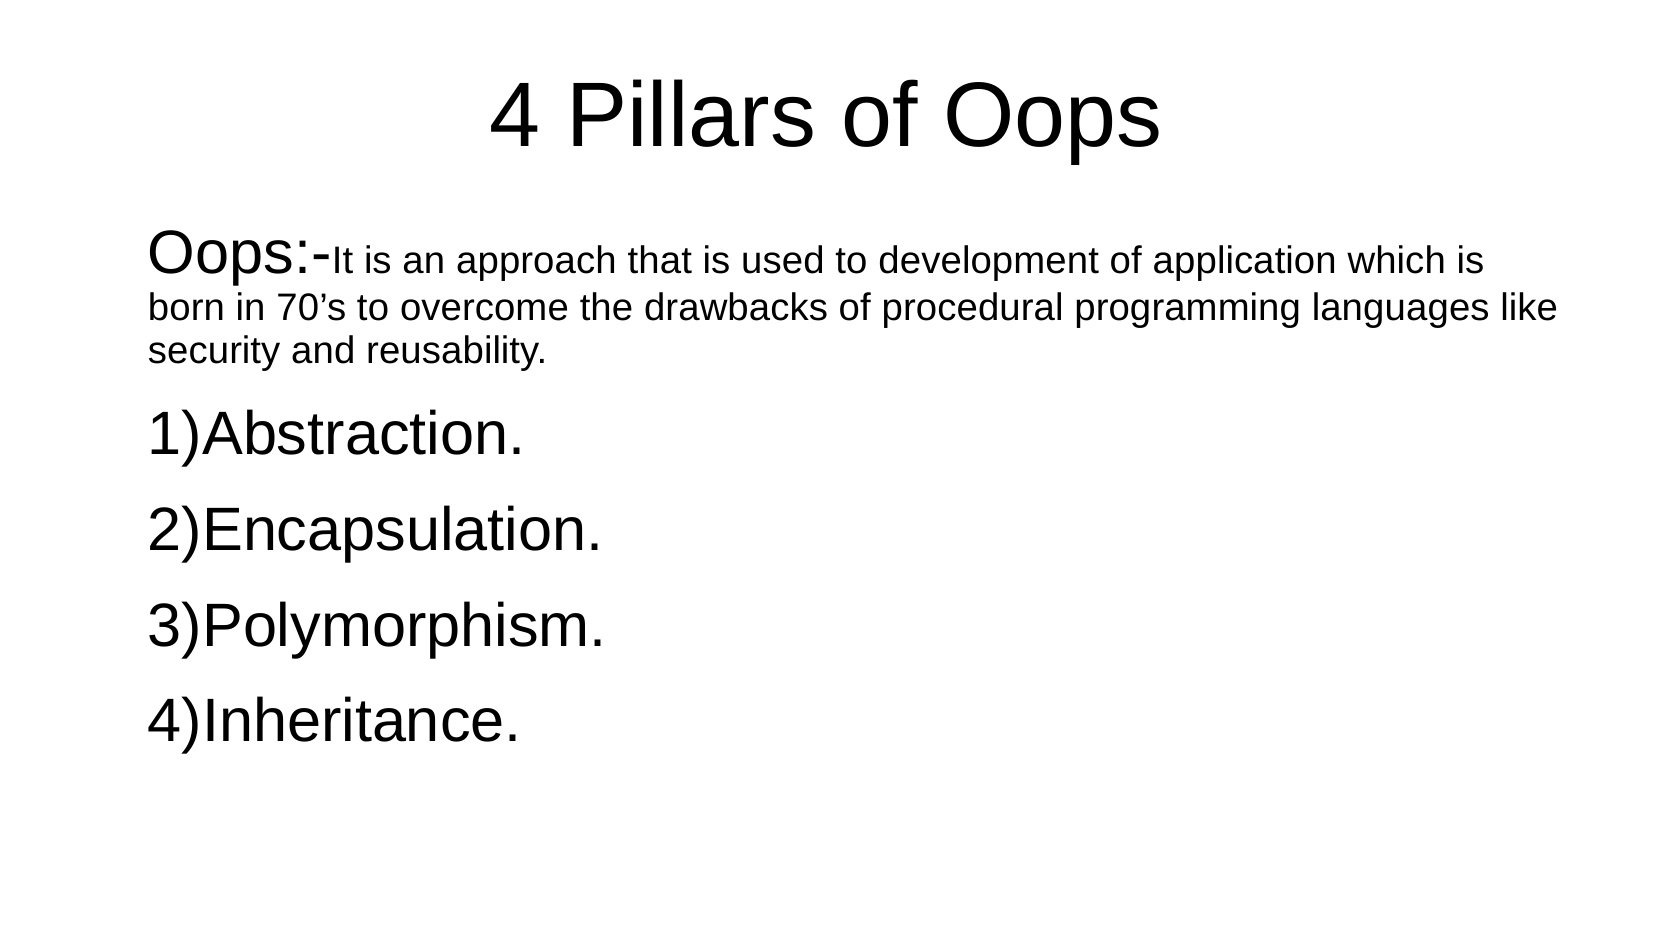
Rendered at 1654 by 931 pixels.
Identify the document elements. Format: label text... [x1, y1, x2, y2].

title 4 Pillars of Oops [82, 37, 1571, 193]
list Oops:-It is an approach that is used to development of application which is born in 70’s to overcome the drawbacks of procedural programming languages like security and reusability. 1)Abstraction. 2)Encapsulation. 3)Polymorphism. 4)Inheritance. [82, 217, 1571, 758]
